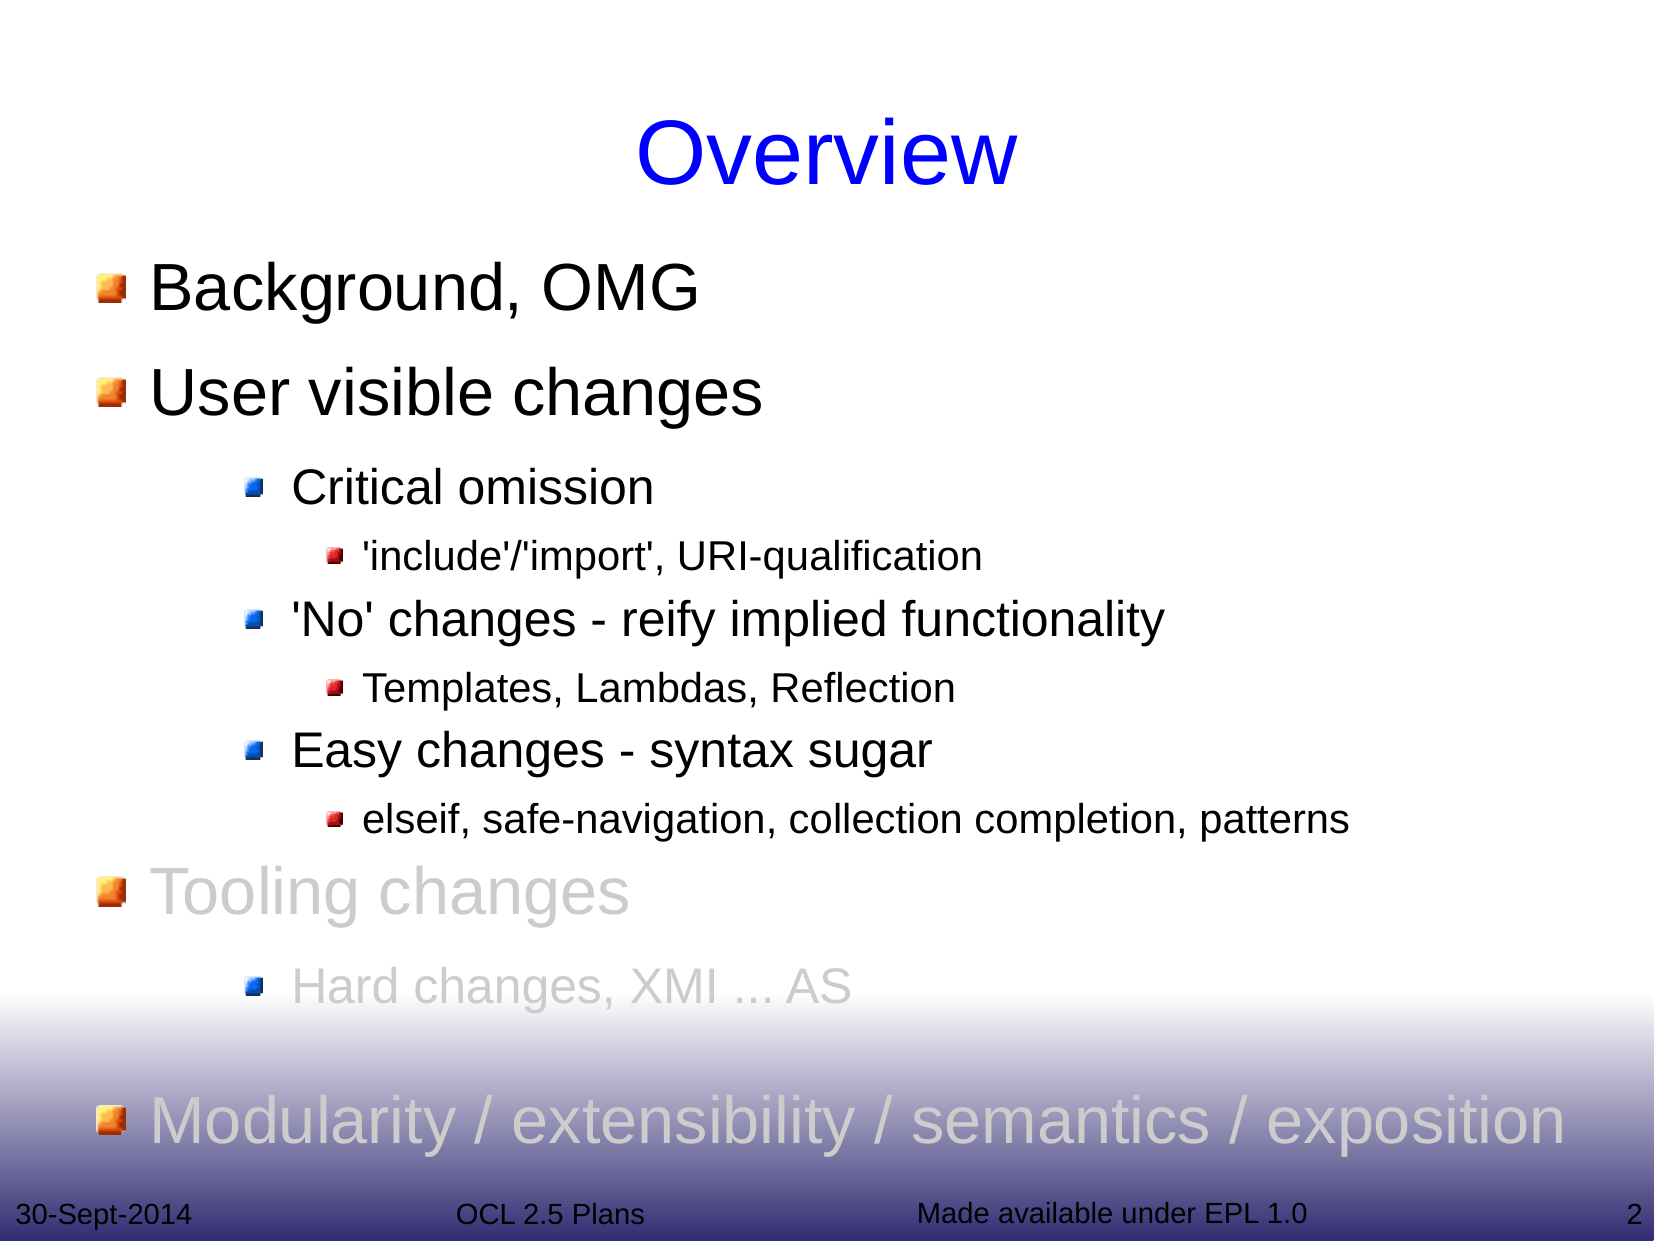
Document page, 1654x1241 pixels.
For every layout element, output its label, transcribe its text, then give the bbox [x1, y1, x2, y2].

list Background, OMG User visible changes Critical omission 'include'/'import', URI-qualification 'No' changes - reify implied functionality Templates, Lambdas, Reflection Easy changes - syntax sugar elseif, safe-navigation, collection completion, patterns Tooling changes Hard changes, XMI ... AS Modularity / extensibility / semantics / exposition [78, 250, 1605, 1159]
title Overview [82, 49, 1571, 250]
